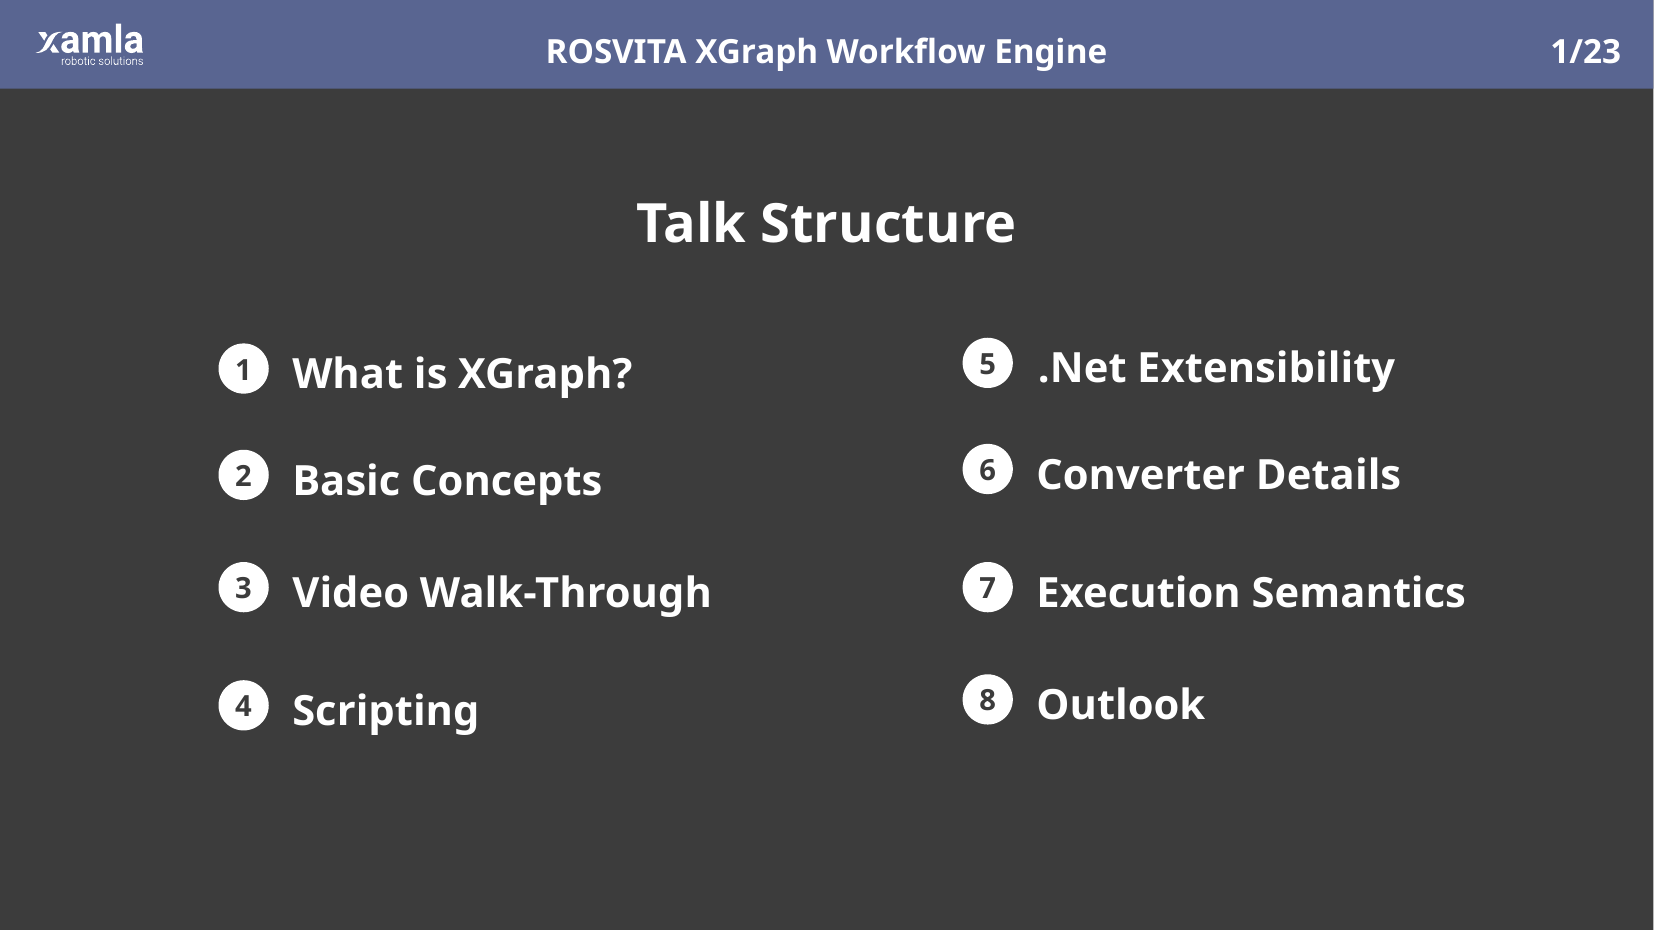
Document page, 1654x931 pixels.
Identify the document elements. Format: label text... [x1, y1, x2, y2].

text_box 4 [218, 680, 269, 731]
text_box 5 [962, 337, 1013, 388]
text_box 1/23 [1511, 20, 1636, 83]
text_box 6 [962, 443, 1013, 495]
text_box [0, 0, 1654, 89]
text_box Scripting [277, 673, 845, 748]
picture [35, 23, 143, 65]
text_box 2 [218, 449, 269, 501]
text_box .Net Extensibility [1023, 330, 1591, 401]
text_box Talk Structure [440, 177, 1213, 269]
text_box Basic Concepts [277, 442, 845, 517]
text_box 3 [218, 562, 269, 613]
text_box Execution Semantics [1021, 555, 1589, 630]
text_box 8 [962, 674, 1013, 725]
text_box 7 [962, 562, 1013, 613]
text_box Video Walk-Through [277, 555, 845, 626]
text_box Converter Details [1021, 437, 1589, 511]
text_box ROSVITA XGraph Workflow Engine [296, 20, 1357, 83]
text_box 1 [218, 343, 269, 394]
text_box What is XGraph? [277, 336, 845, 411]
text_box Outlook [1021, 667, 1589, 742]
